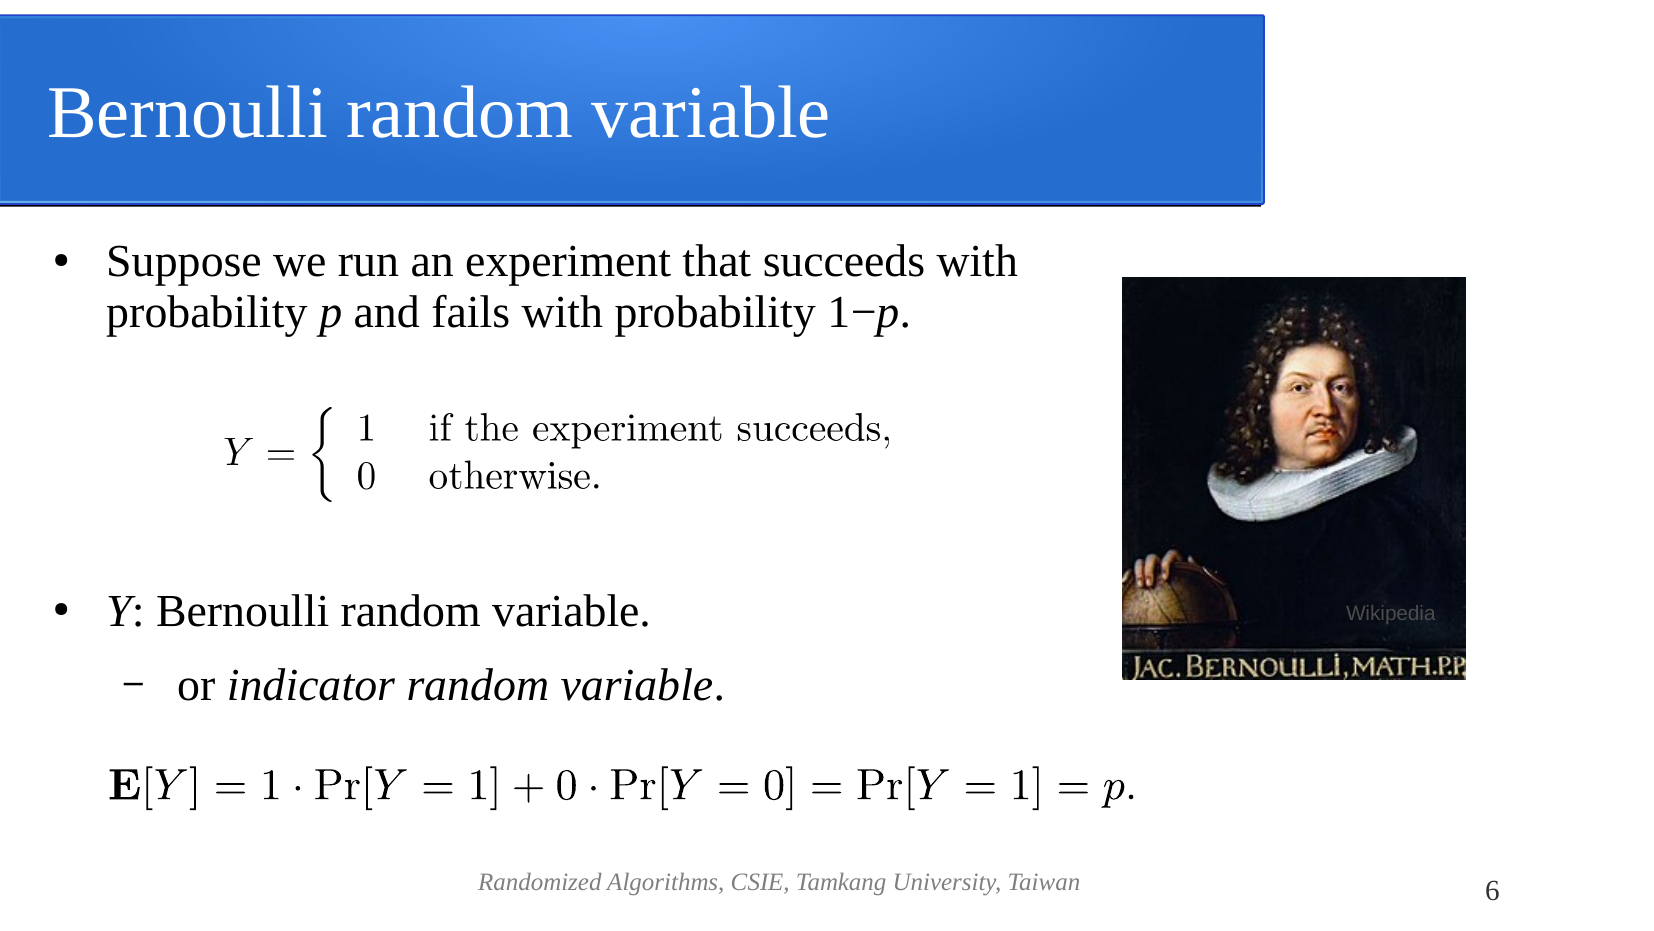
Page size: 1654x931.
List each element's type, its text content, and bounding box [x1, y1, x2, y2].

title Bernoulli random variable [47, 35, 1199, 189]
text_box Wikipedia [1331, 593, 1471, 632]
picture [1122, 277, 1466, 680]
picture [224, 407, 889, 502]
picture [106, 764, 1136, 812]
list Suppose we run an experiment that succeeds with probability p and fails with probability 1−p. Y: Bernoulli random variable. or indicator random variable. [35, 236, 1087, 886]
